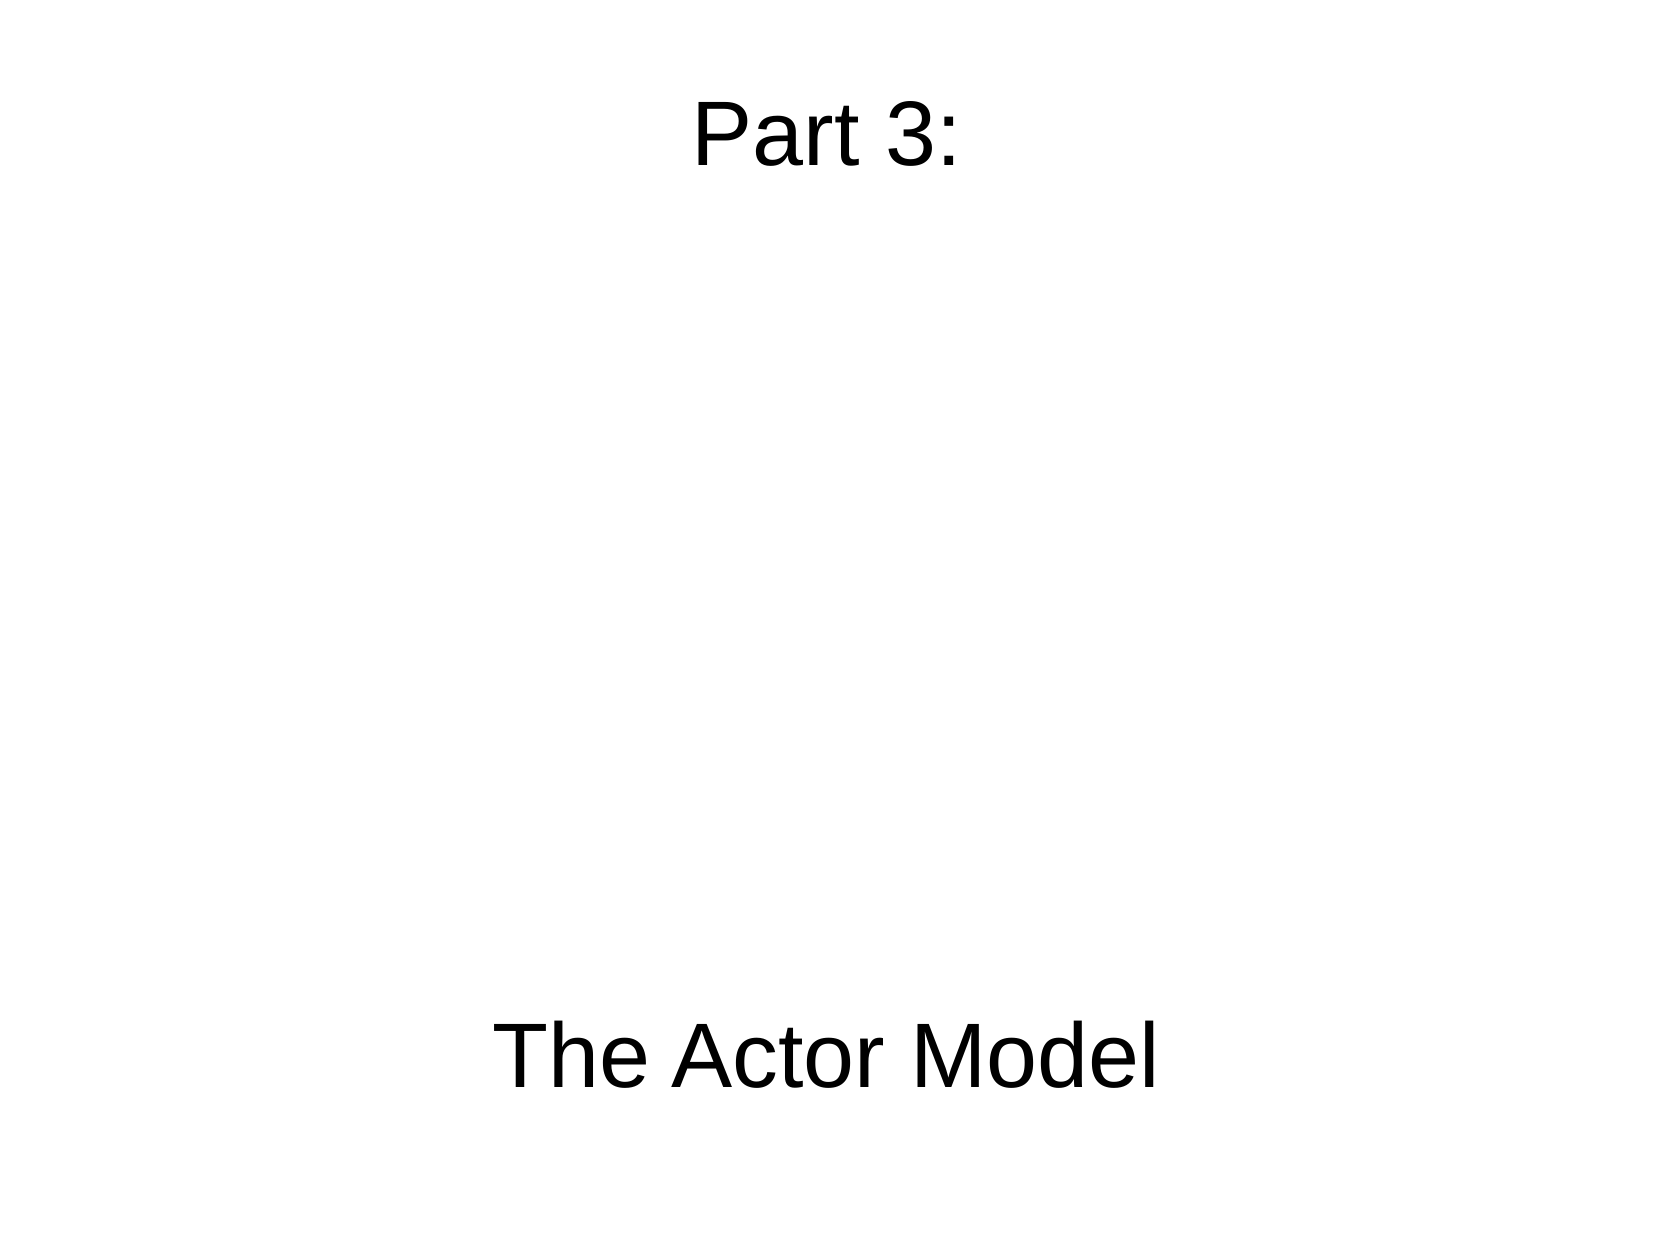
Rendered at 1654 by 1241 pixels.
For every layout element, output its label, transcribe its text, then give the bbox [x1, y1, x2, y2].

title Part 3: The Actor Model [82, 49, 1571, 1141]
